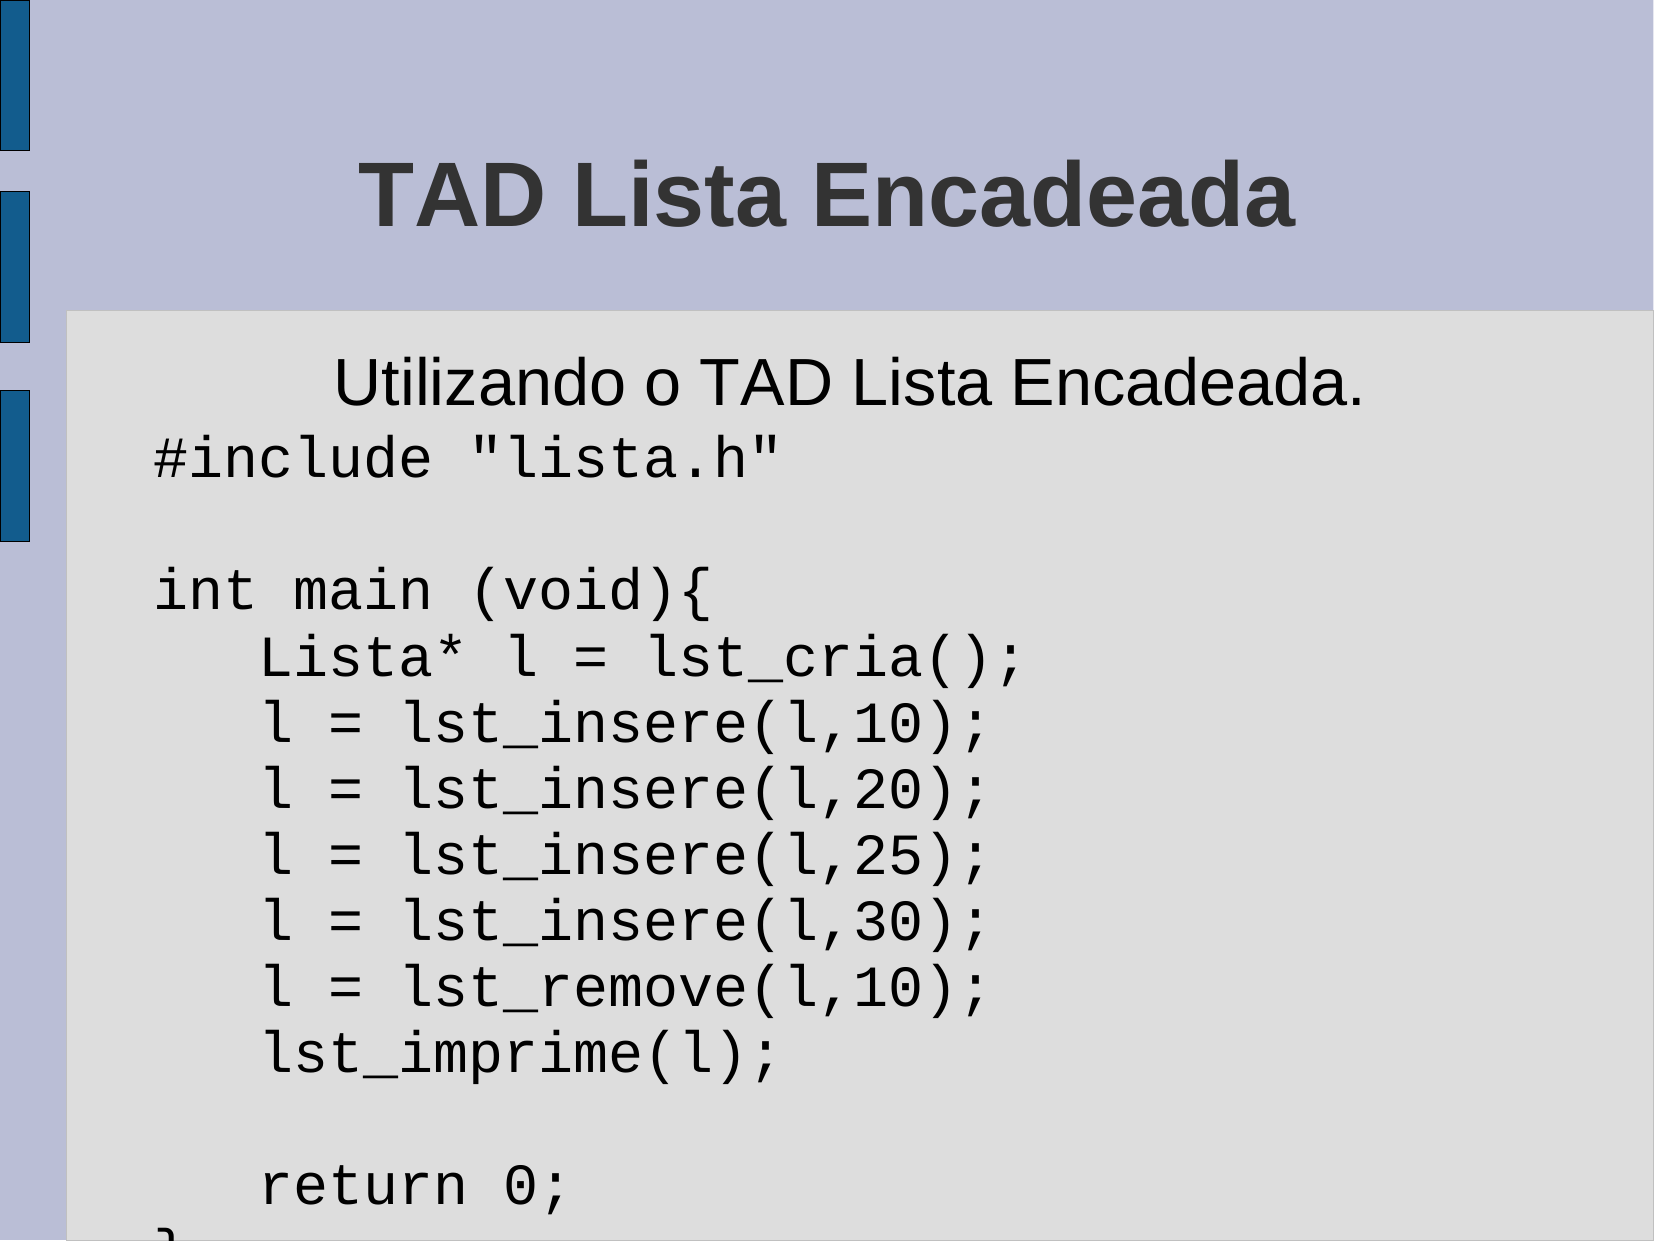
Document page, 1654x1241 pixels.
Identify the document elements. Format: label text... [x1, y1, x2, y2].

list #include "lista.h" int main (void){ Lista* l = lst_cria(); l = lst_insere(l,10); l = lst_insere(l,20); l = lst_insere(l,25); l = lst_insere(l,30); l = lst_remove(l,10); lst_imprime(l); return 0; } [135, 429, 1199, 1241]
title TAD Lista Encadeada [121, 91, 1534, 299]
list Utilizando o TAD Lista Encadeada. [88, 344, 1595, 473]
